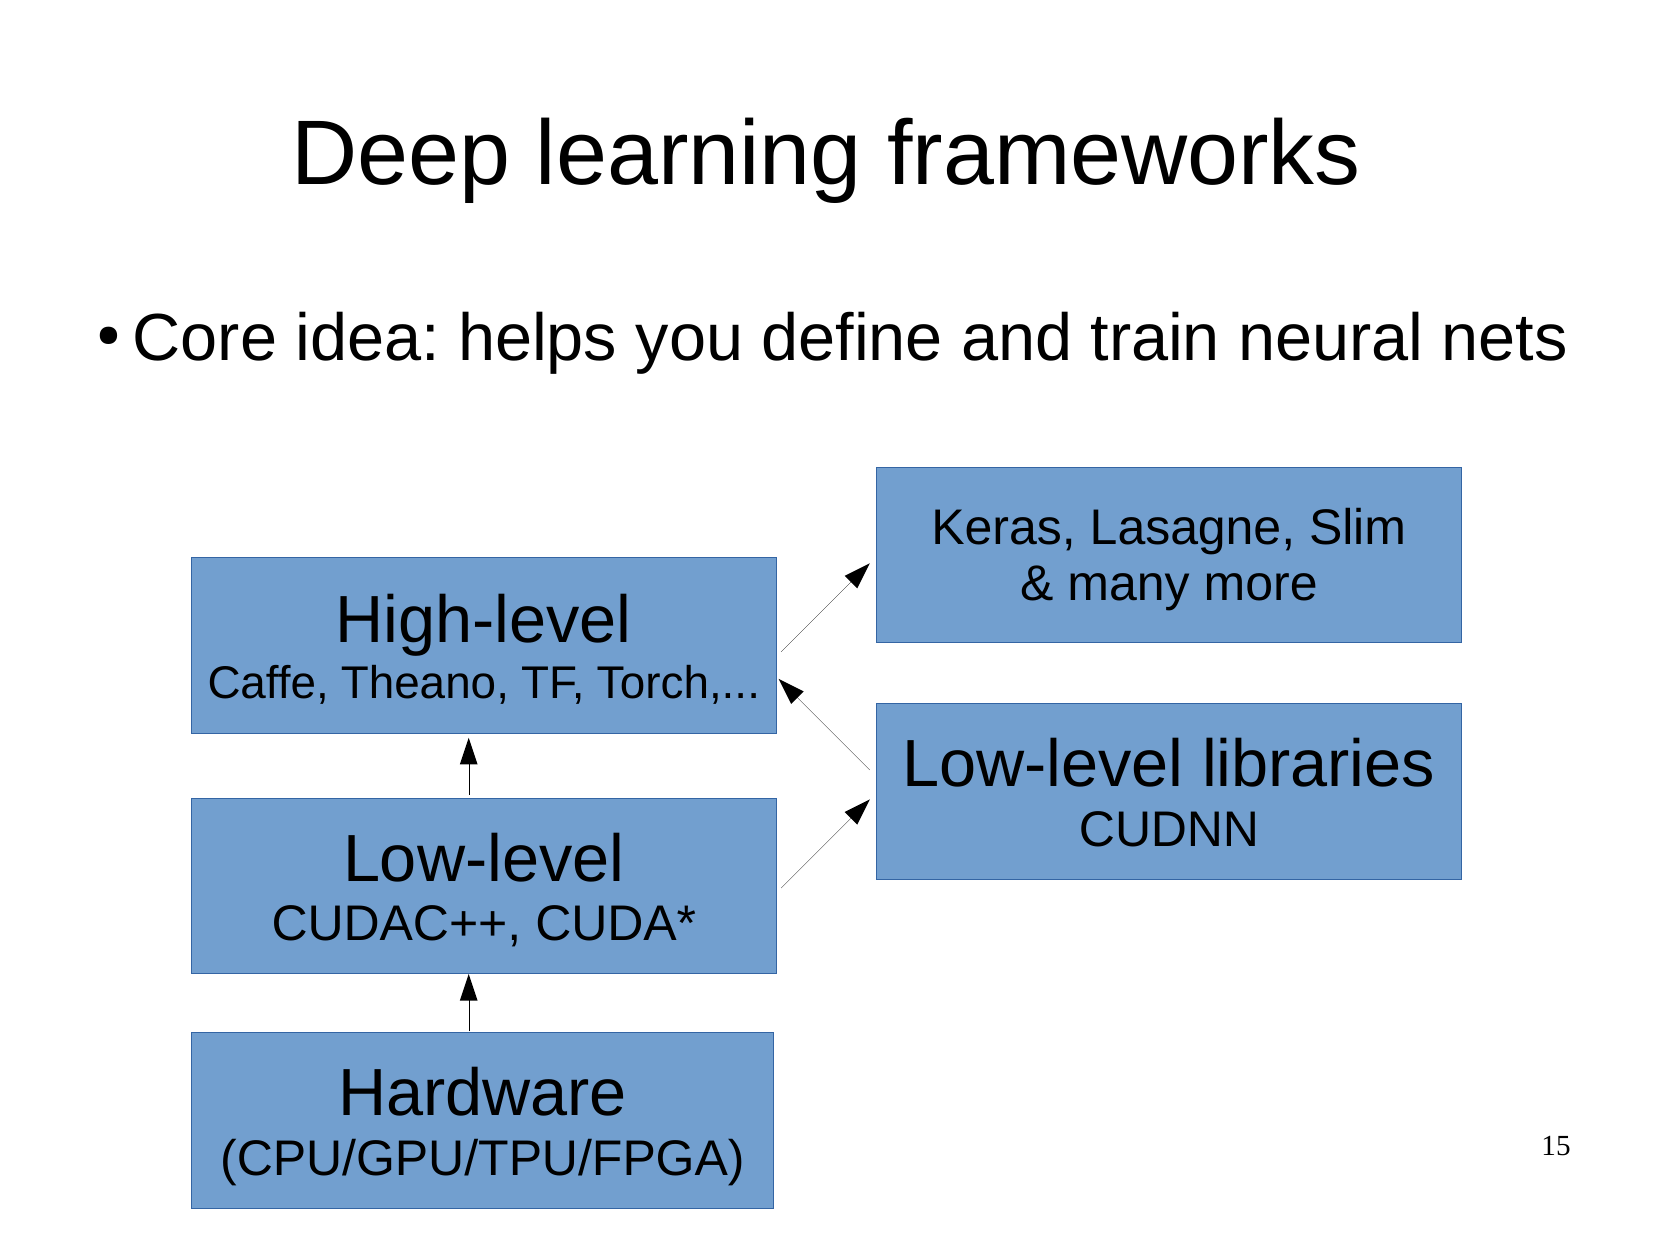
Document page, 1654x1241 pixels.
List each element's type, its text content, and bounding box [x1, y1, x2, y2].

text_box Low-level libraries CUDNN [876, 703, 1462, 880]
text_box Hardware (CPU/GPU/TPU/FPGA) [191, 1032, 774, 1209]
text_box Low-level CUDAC++, CUDA* [191, 798, 777, 974]
text_box Keras, Lasagne, Slim & many more [876, 467, 1462, 643]
text_box Core idea: helps you define and train neural nets [81, 292, 1591, 532]
title Deep learning frameworks [82, 49, 1571, 257]
text_box High-level Caffe, Theano, TF, Torch,... [191, 557, 777, 734]
